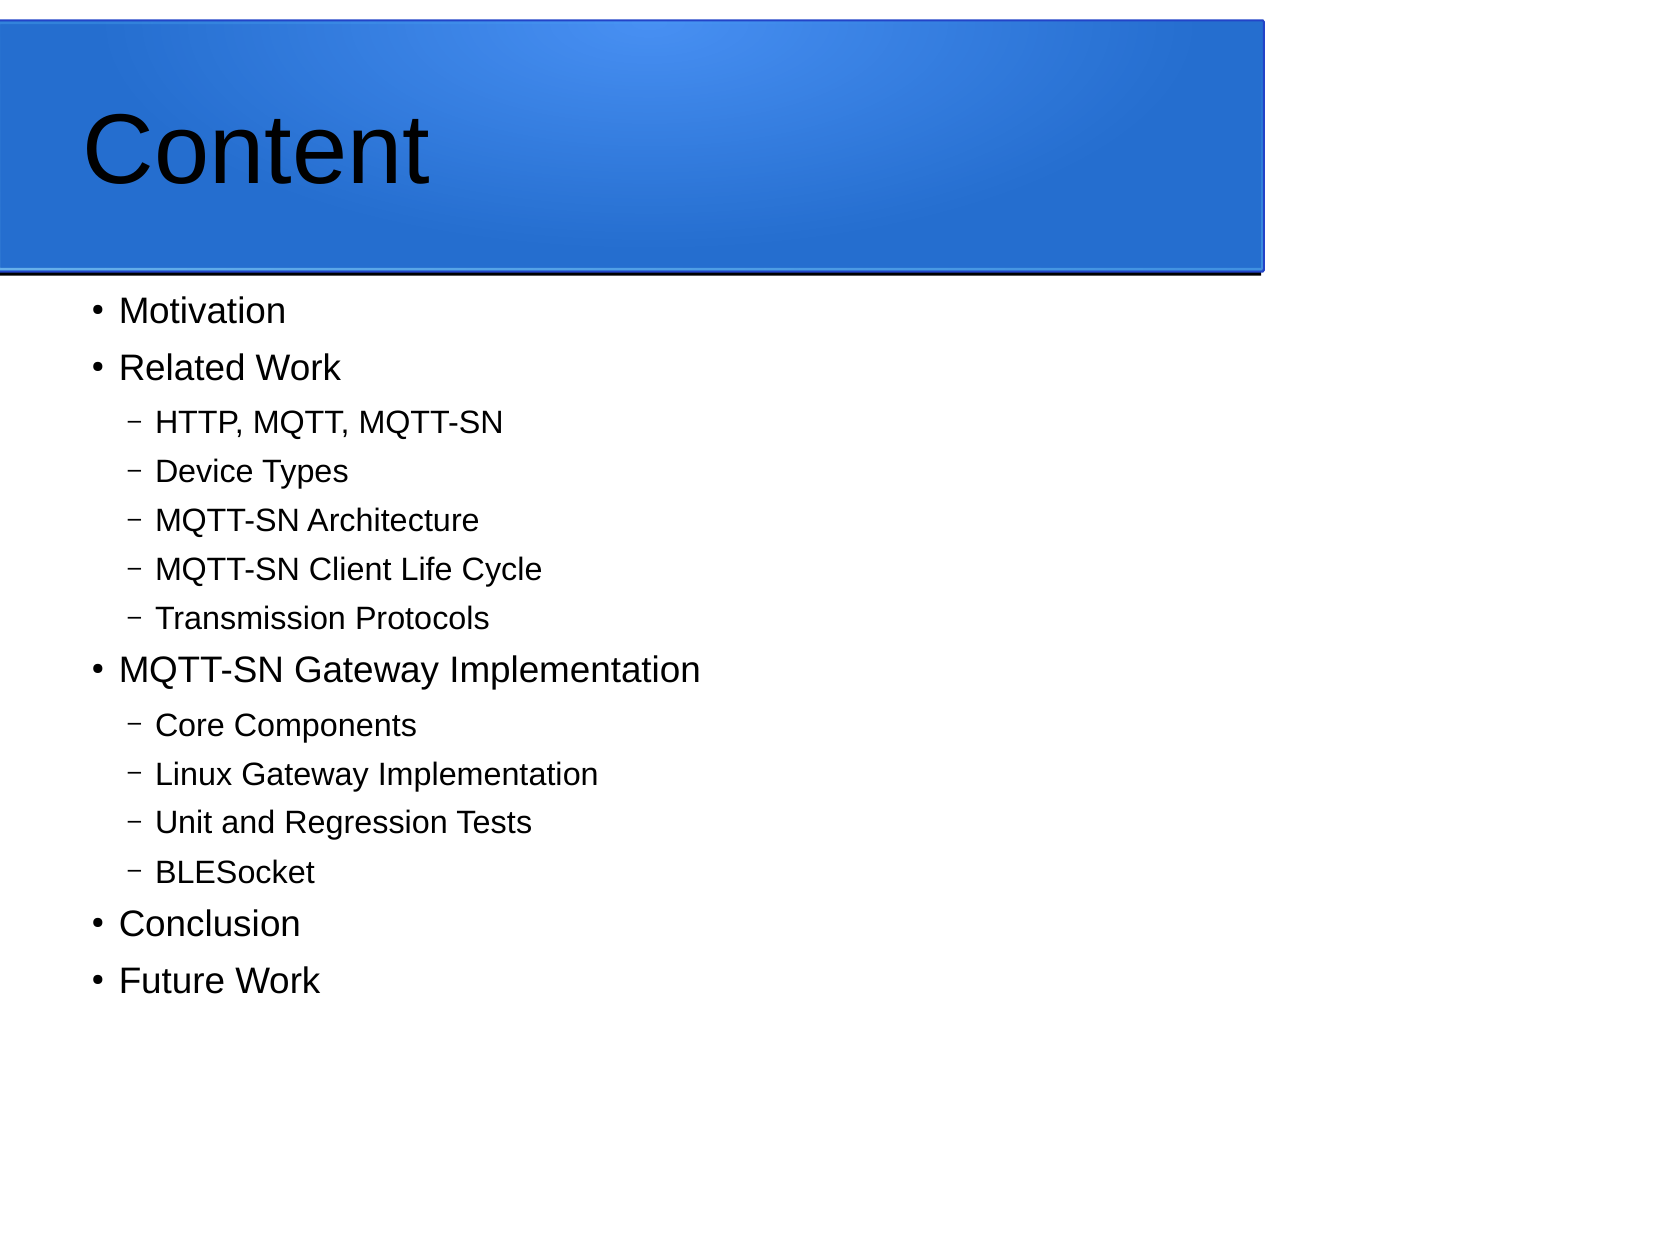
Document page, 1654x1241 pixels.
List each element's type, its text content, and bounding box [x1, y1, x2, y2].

list Motivation Related Work HTTP, MQTT, MQTT-SN Device Types MQTT-SN Architecture MQTT-SN Client Life Cycle Transmission Protocols MQTT-SN Gateway Implementation Core Components Linux Gateway Implementation Unit and Regression Tests BLESocket Conclusion Future Work [82, 290, 1571, 1010]
title Content [82, 47, 1235, 252]
